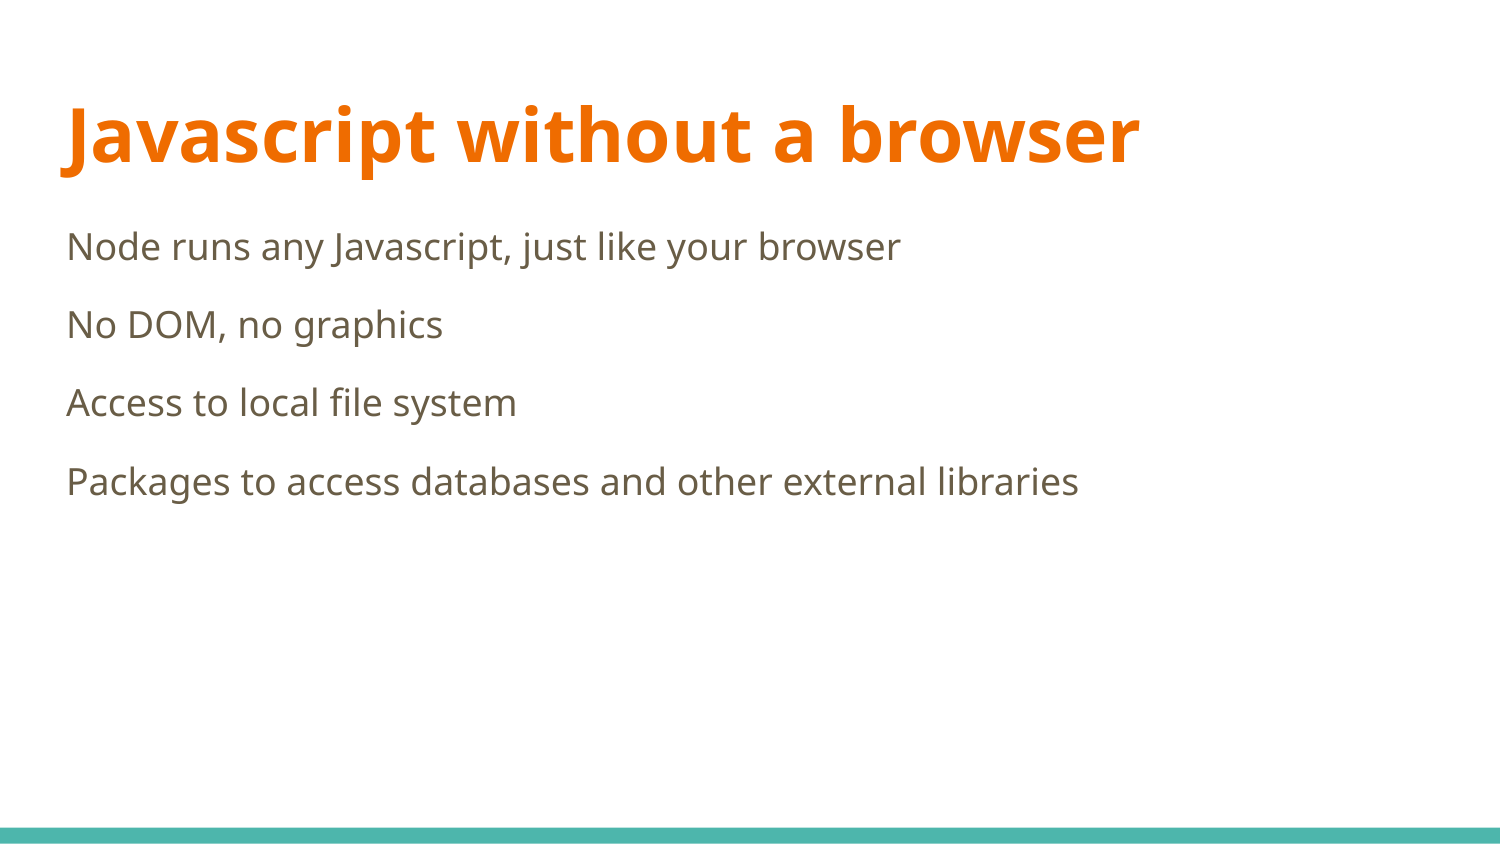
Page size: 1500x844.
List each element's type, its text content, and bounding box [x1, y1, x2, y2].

title Javascript without a browser [51, 72, 1449, 189]
list Node runs any Javascript, just like your browser No DOM, no graphics Access to local file system Packages to access databases and other external libraries [51, 207, 1449, 750]
